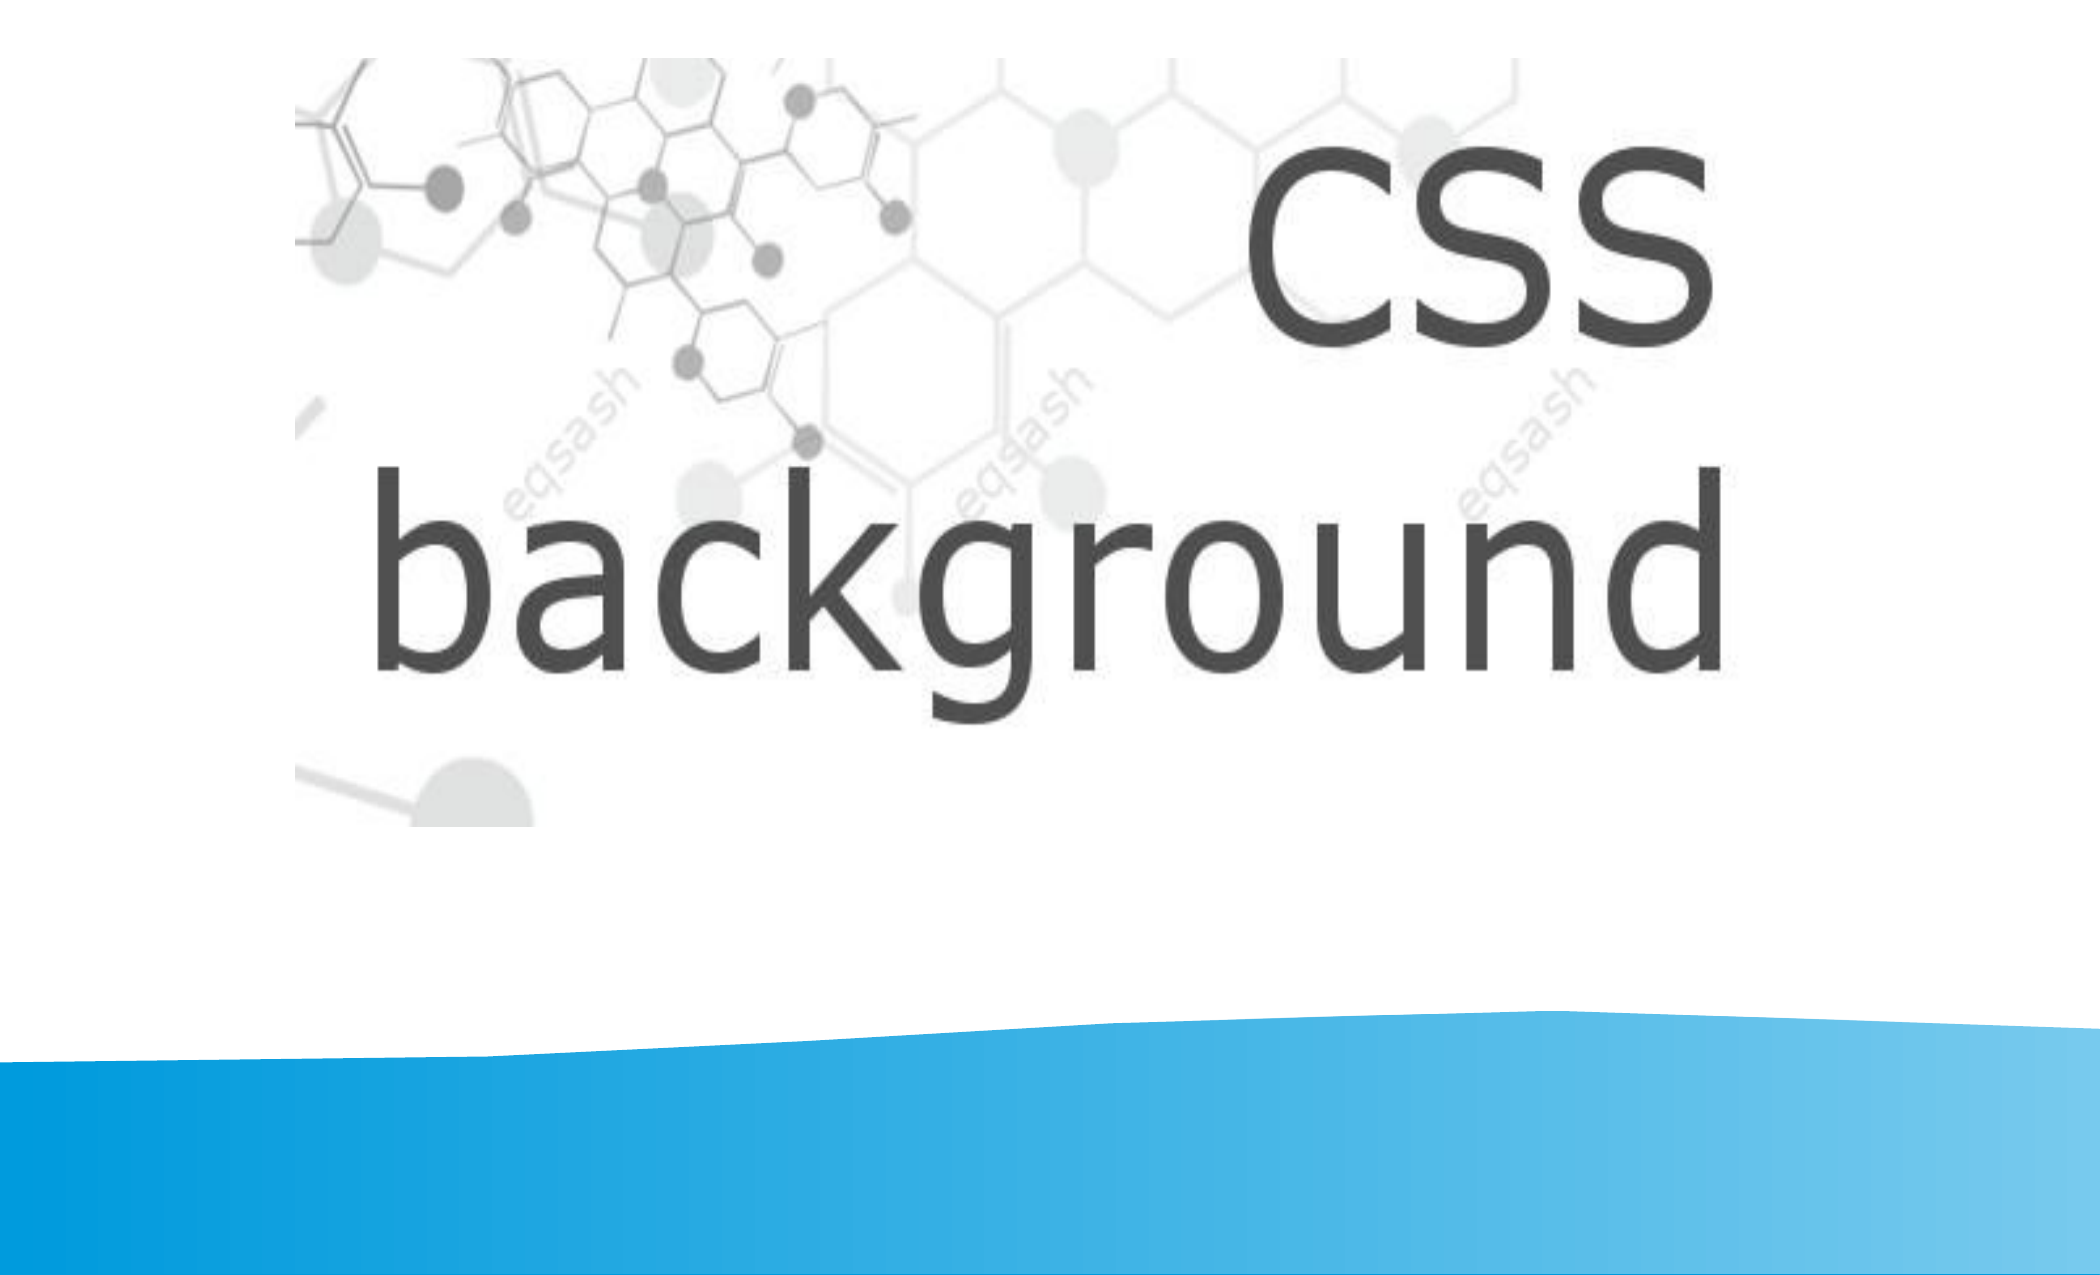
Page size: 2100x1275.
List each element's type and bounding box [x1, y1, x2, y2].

picture [295, 58, 1802, 827]
